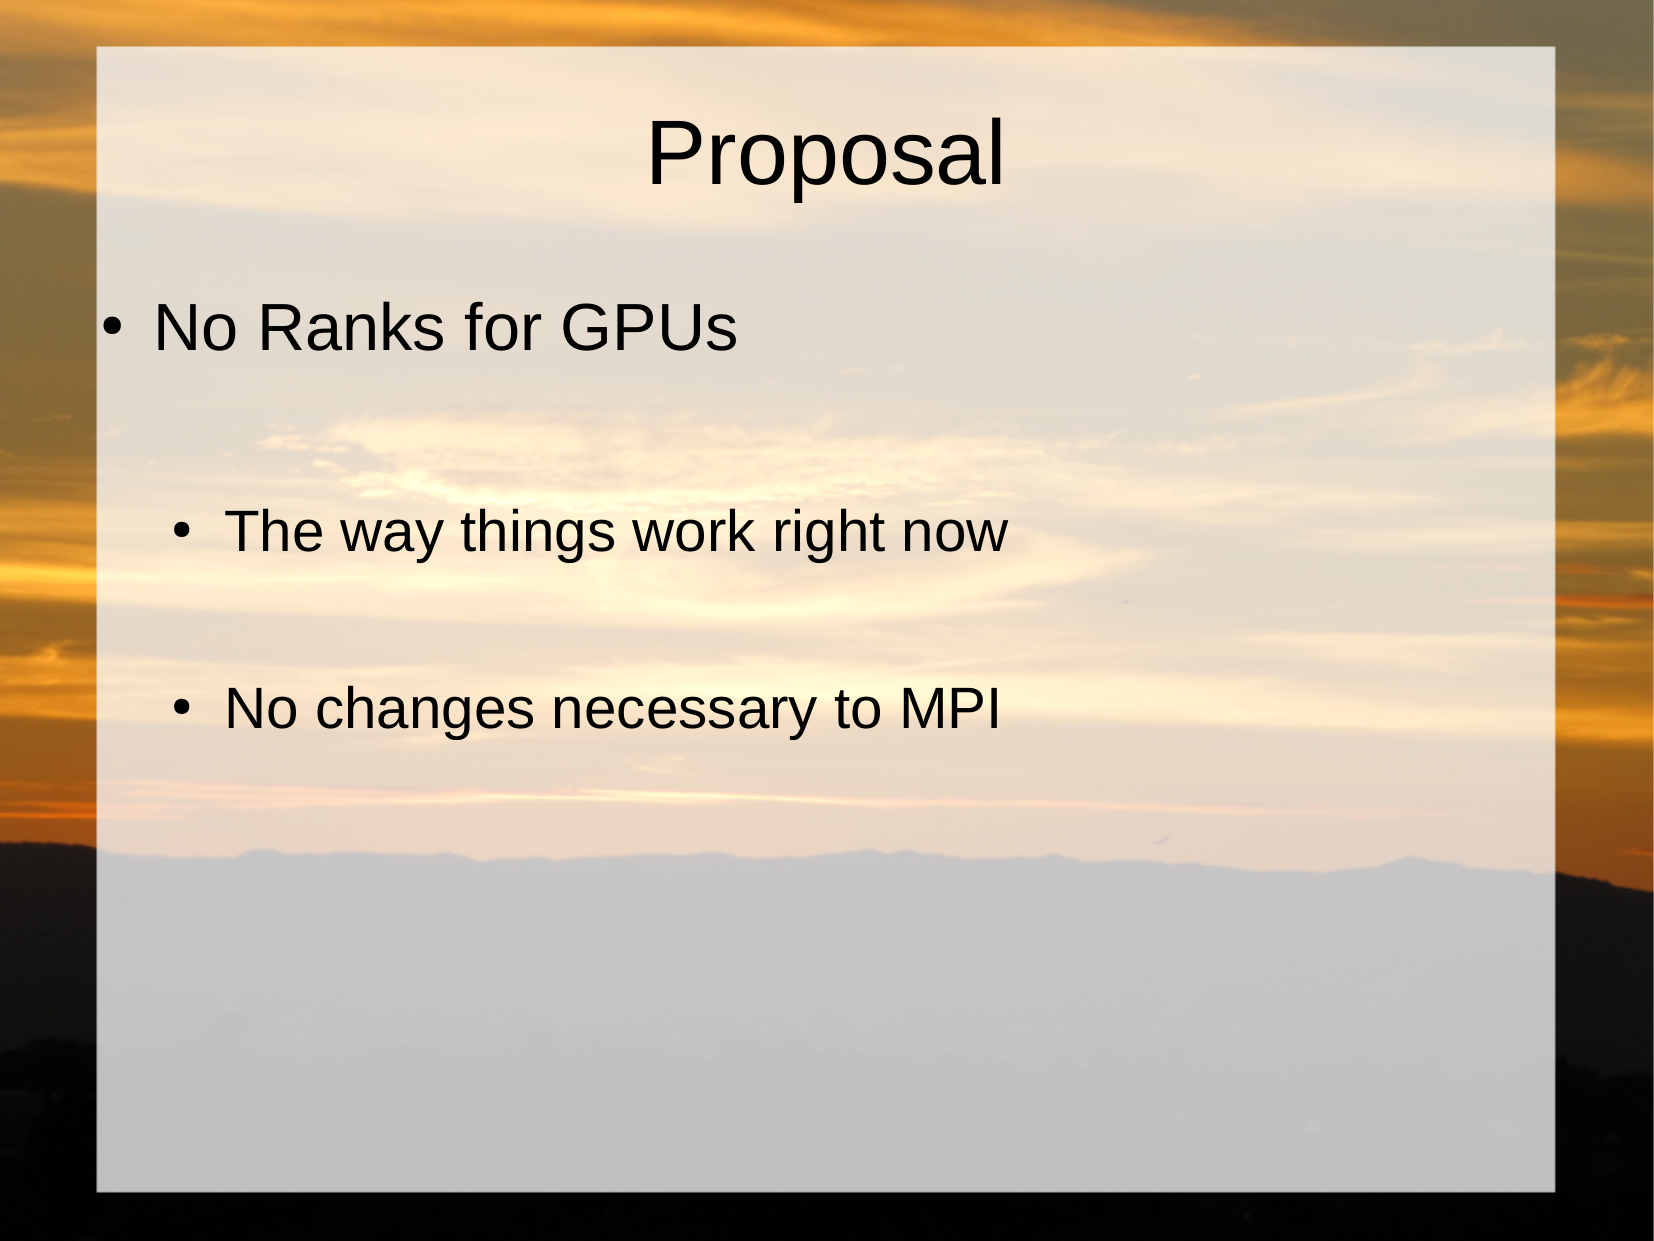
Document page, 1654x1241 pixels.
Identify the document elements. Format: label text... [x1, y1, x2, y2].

picture [0, 0, 1654, 1241]
title Proposal [82, 49, 1571, 257]
list No Ranks for GPUs The way things work right now No changes necessary to MPI [82, 290, 1571, 1109]
